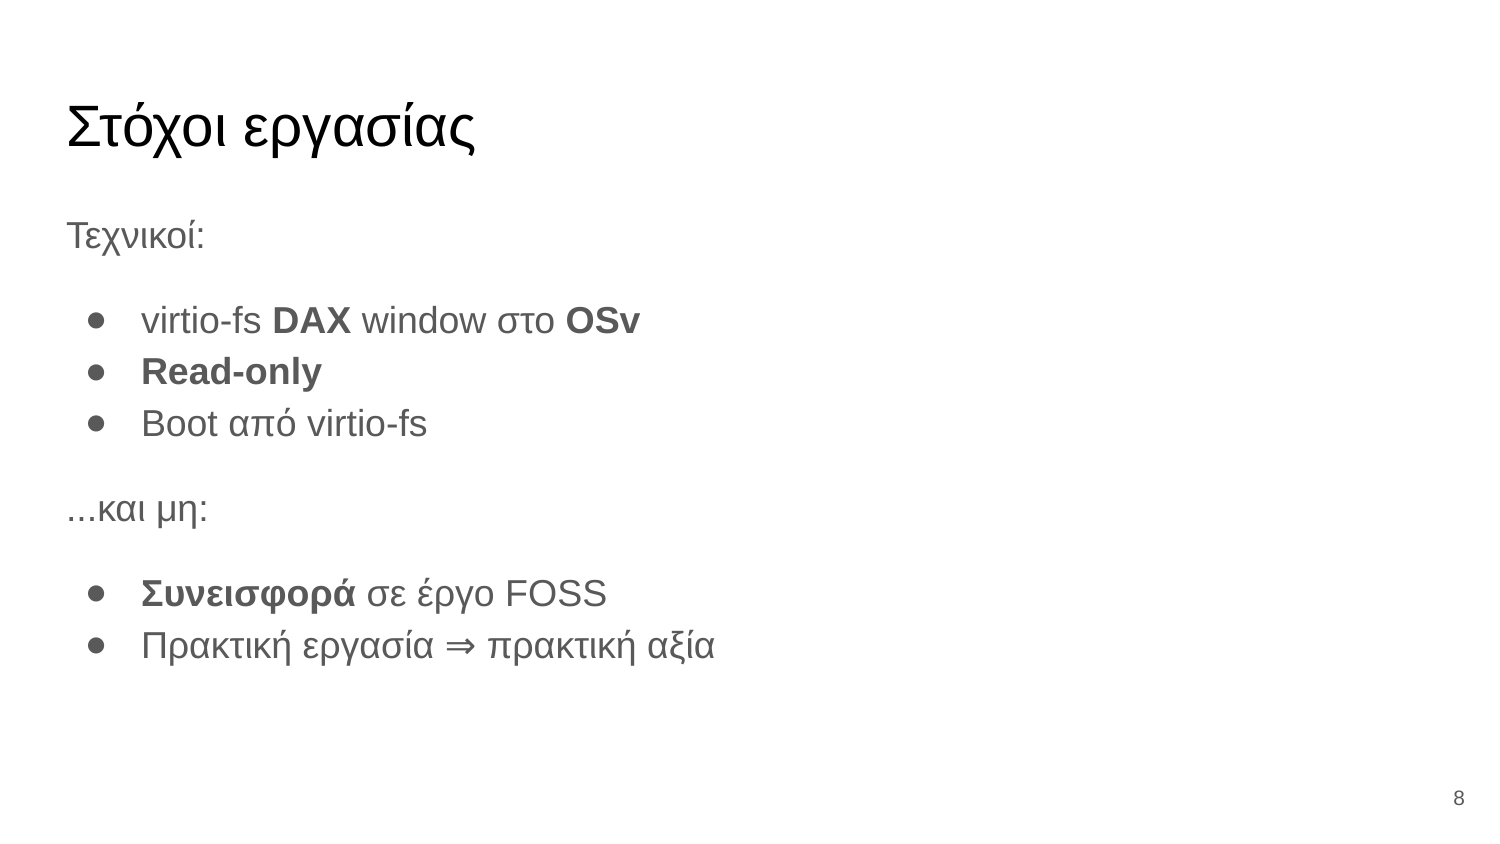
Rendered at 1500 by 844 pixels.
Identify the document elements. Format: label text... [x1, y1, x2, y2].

list Τεχνικοί: virtio-fs DAX window στο OSv Read-only Boot από virtio-fs ...και μη: Συνεισφορά σε έργο FOSS Πρακτική εργασία ⇒ πρακτική αξία [51, 189, 1449, 750]
title Στόχοι εργασίας [51, 72, 1449, 167]
slide_number <number> [1389, 764, 1480, 830]
